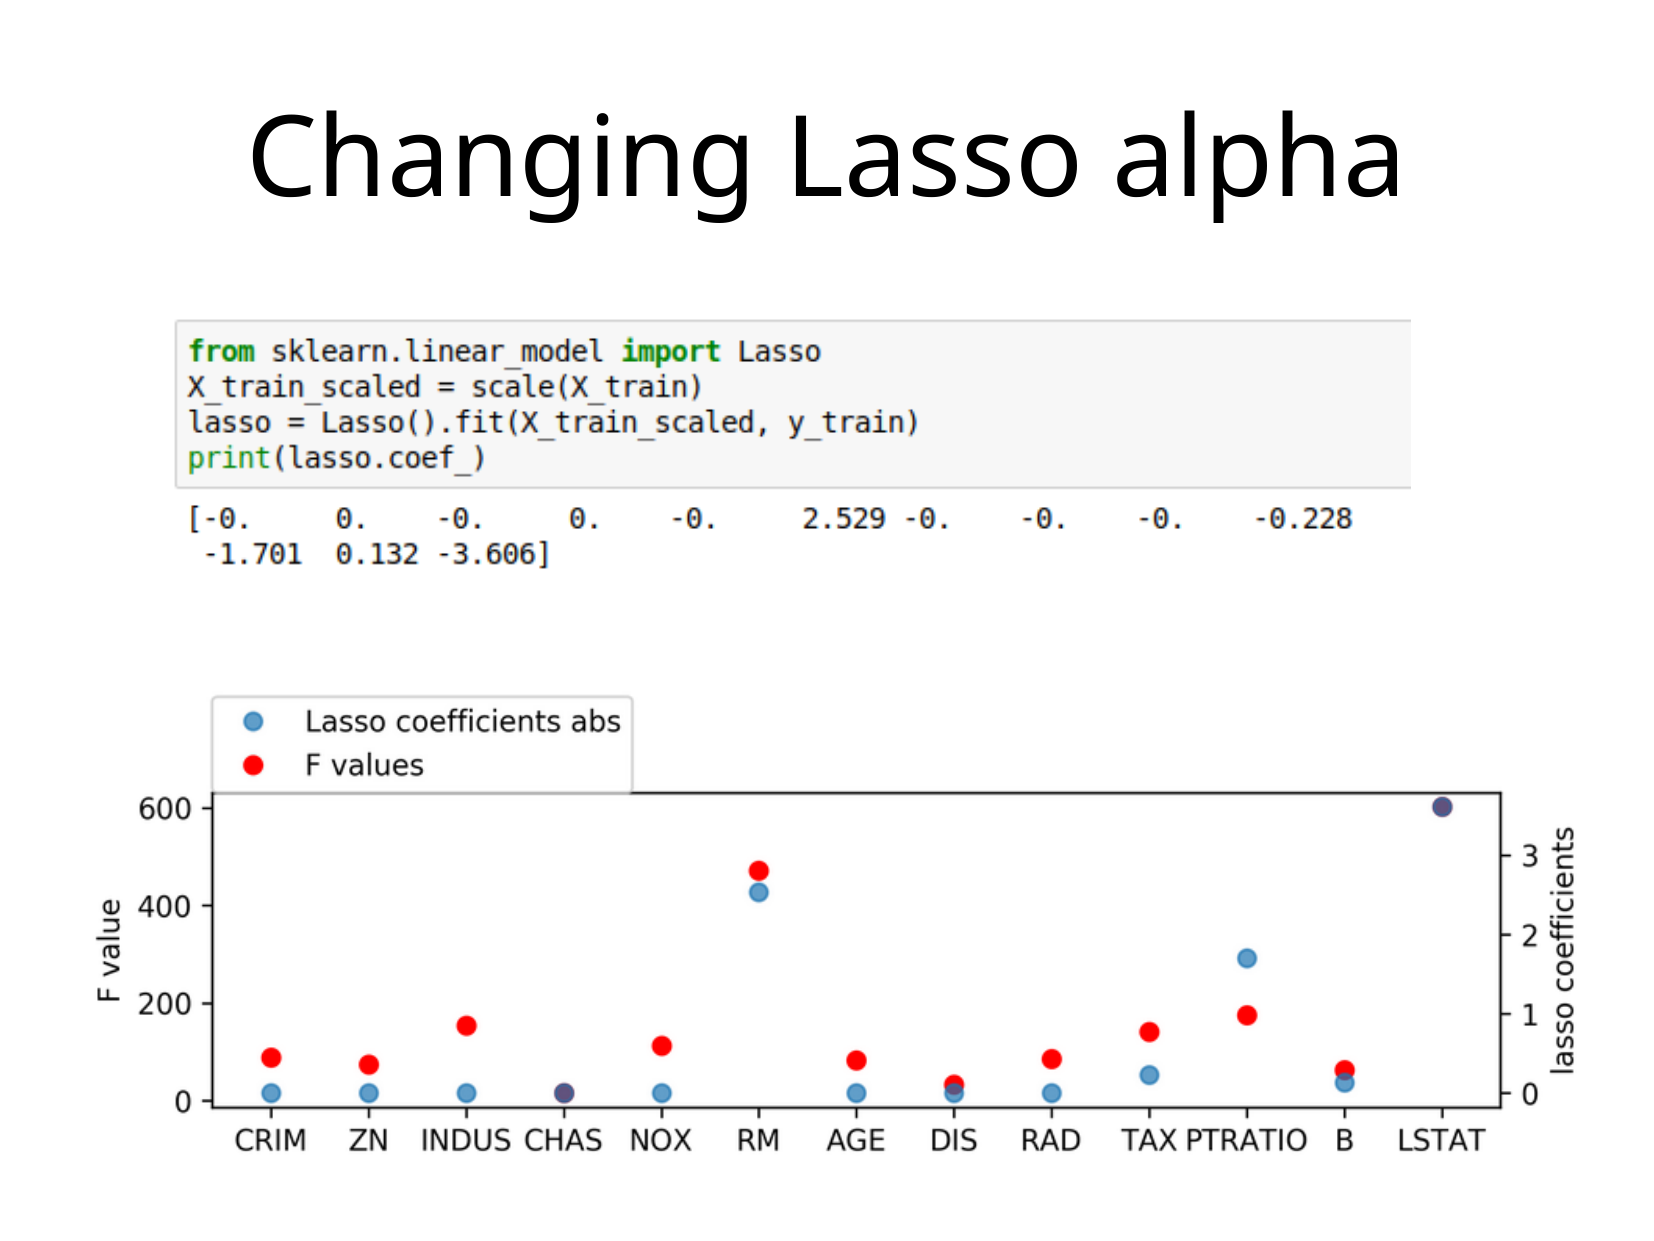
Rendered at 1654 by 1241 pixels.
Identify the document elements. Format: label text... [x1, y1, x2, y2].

picture [90, 659, 1594, 1181]
title Changing Lasso alpha [82, 49, 1571, 257]
picture [165, 314, 1411, 601]
